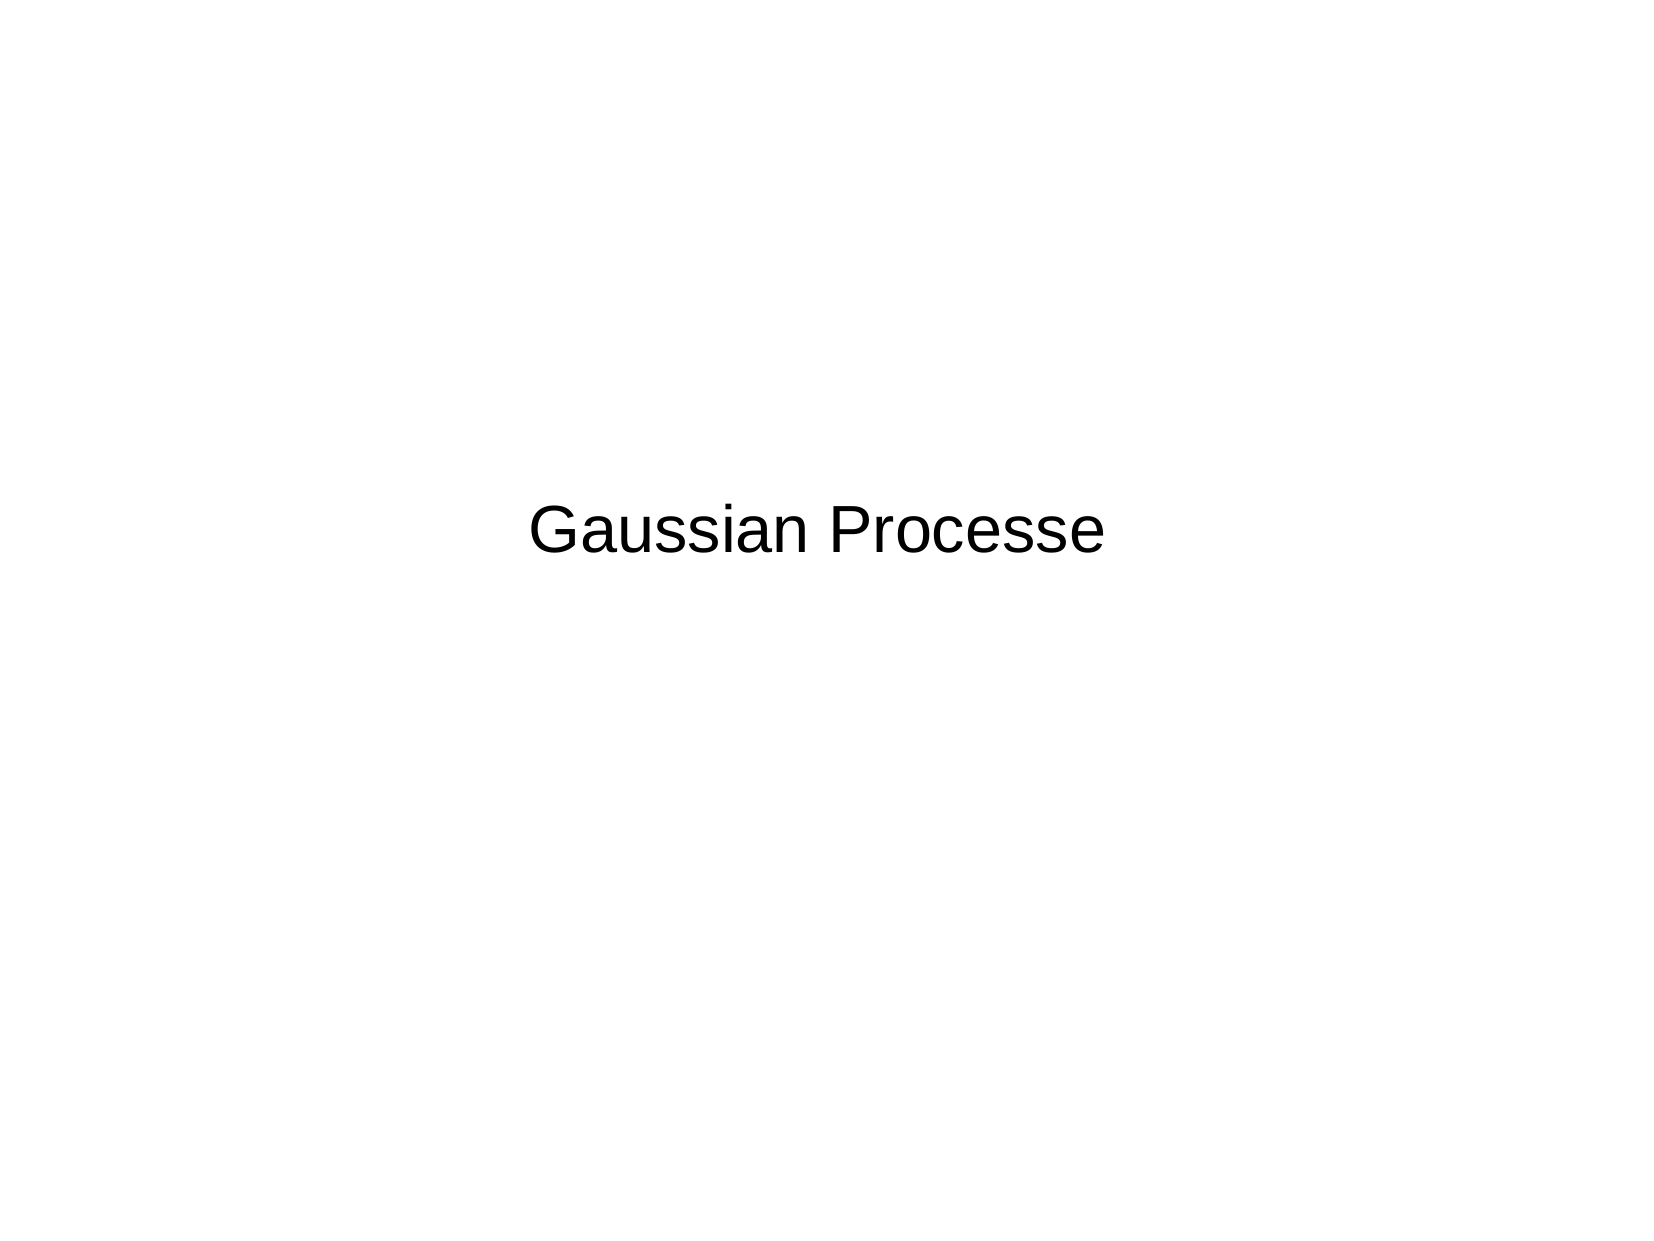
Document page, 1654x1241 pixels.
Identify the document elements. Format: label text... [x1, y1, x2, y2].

subtitle Gaussian Processe [82, 49, 1571, 1010]
